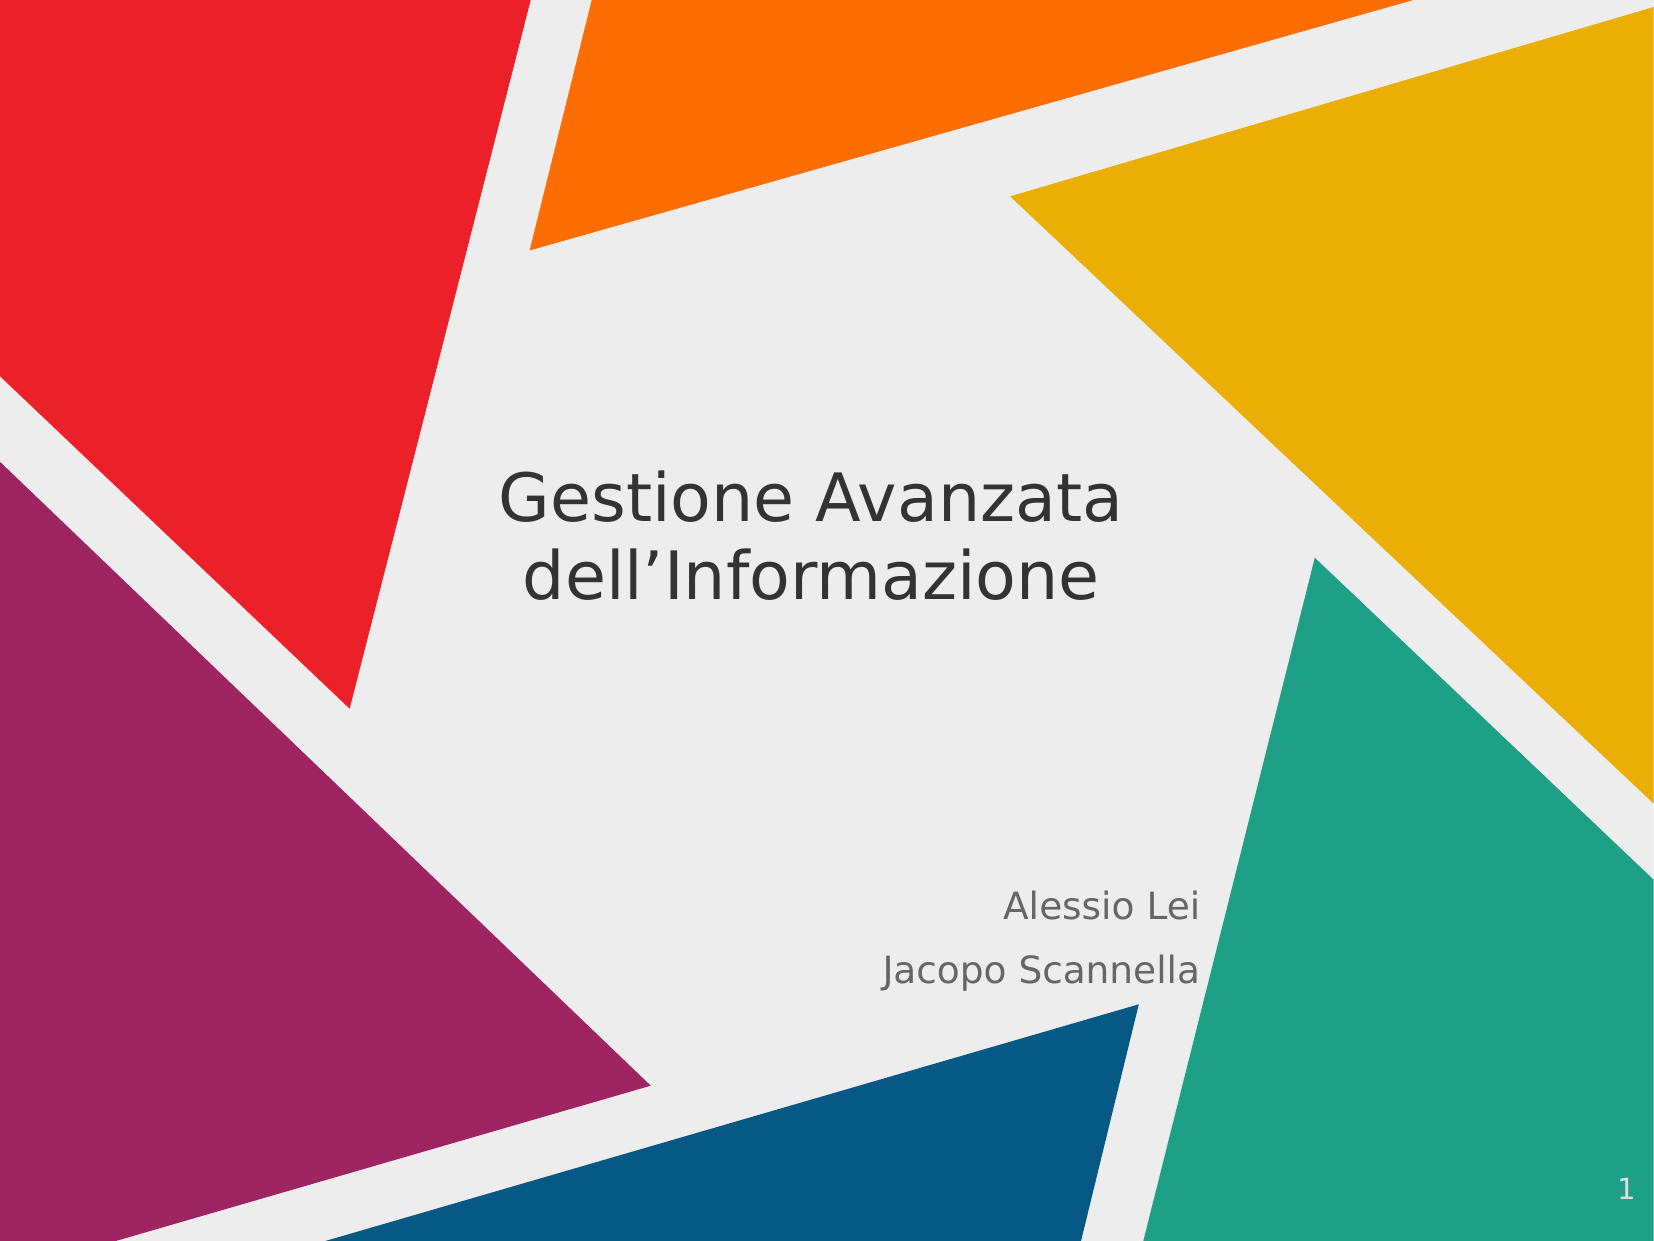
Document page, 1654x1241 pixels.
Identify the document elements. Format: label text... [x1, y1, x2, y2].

title Gestione Avanzata dell’Informazione [453, 433, 1171, 641]
list Alessio Lei Jacopo Scannella [737, 885, 1276, 1068]
